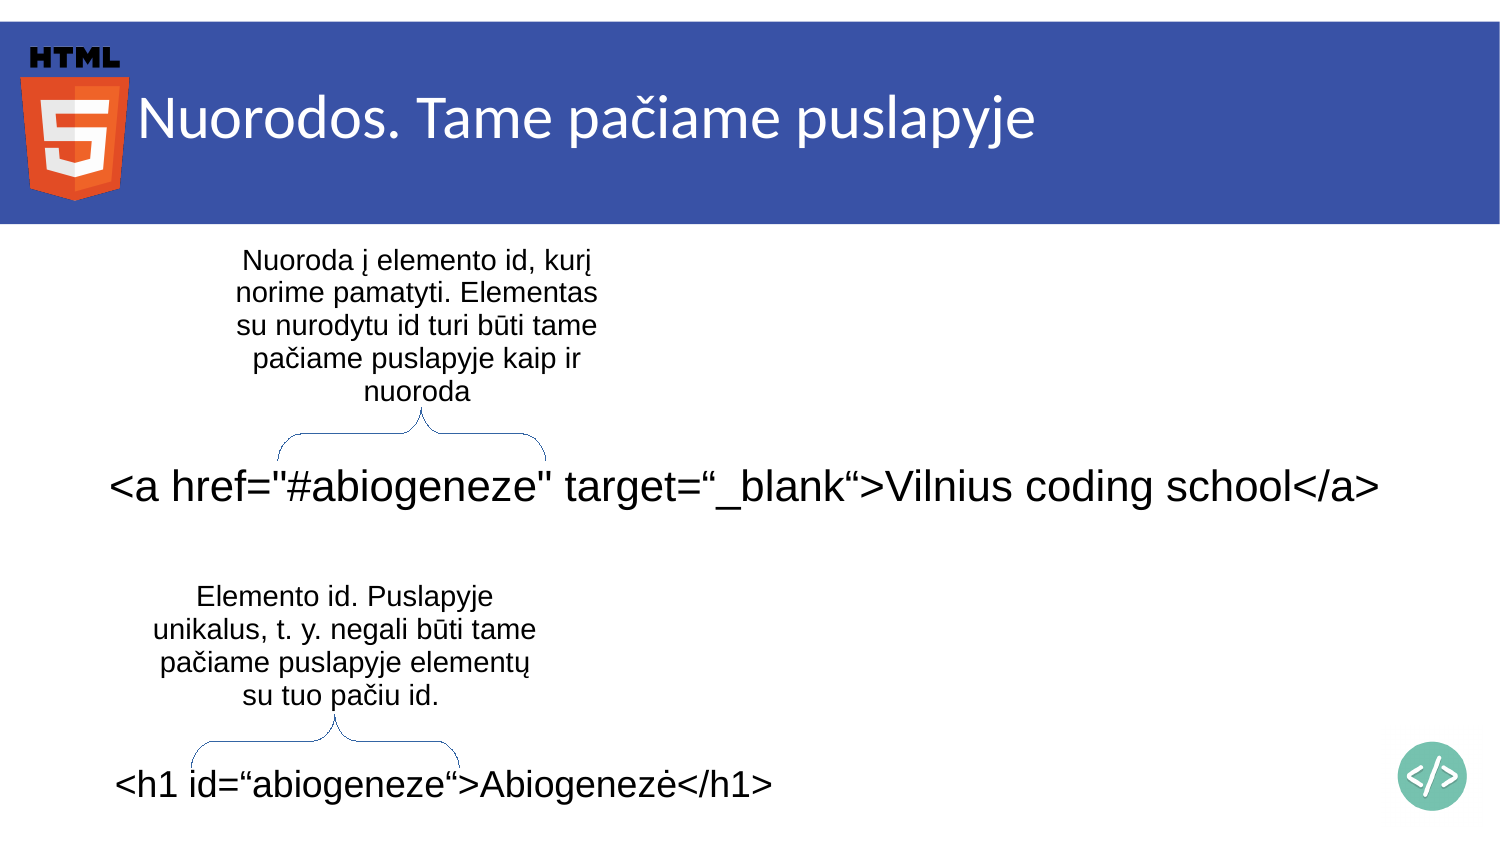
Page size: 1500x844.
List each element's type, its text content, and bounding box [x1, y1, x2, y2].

text_box <h1 id=“abiogeneze“>Abiogenezė</h1> [99, 755, 788, 813]
text_box <a href="#abiogeneze" target=“_blank“>Vilnius coding school</a> [94, 454, 1397, 519]
title Nuorodos. Tame pačiame puslapyje [122, 72, 1500, 167]
picture [20, 46, 130, 201]
text_box Elemento id. Puslapyje unikalus, t. y. negali būti tame pačiame puslapyje elementų su tuo pačiu id. [138, 572, 570, 719]
picture [1381, 725, 1483, 827]
text_box Nuoroda į elemento id, kurį norime pamatyti. Elementas su nurodytu id turi būti tame pačiame puslapyje kaip ir nuoroda [220, 236, 653, 415]
